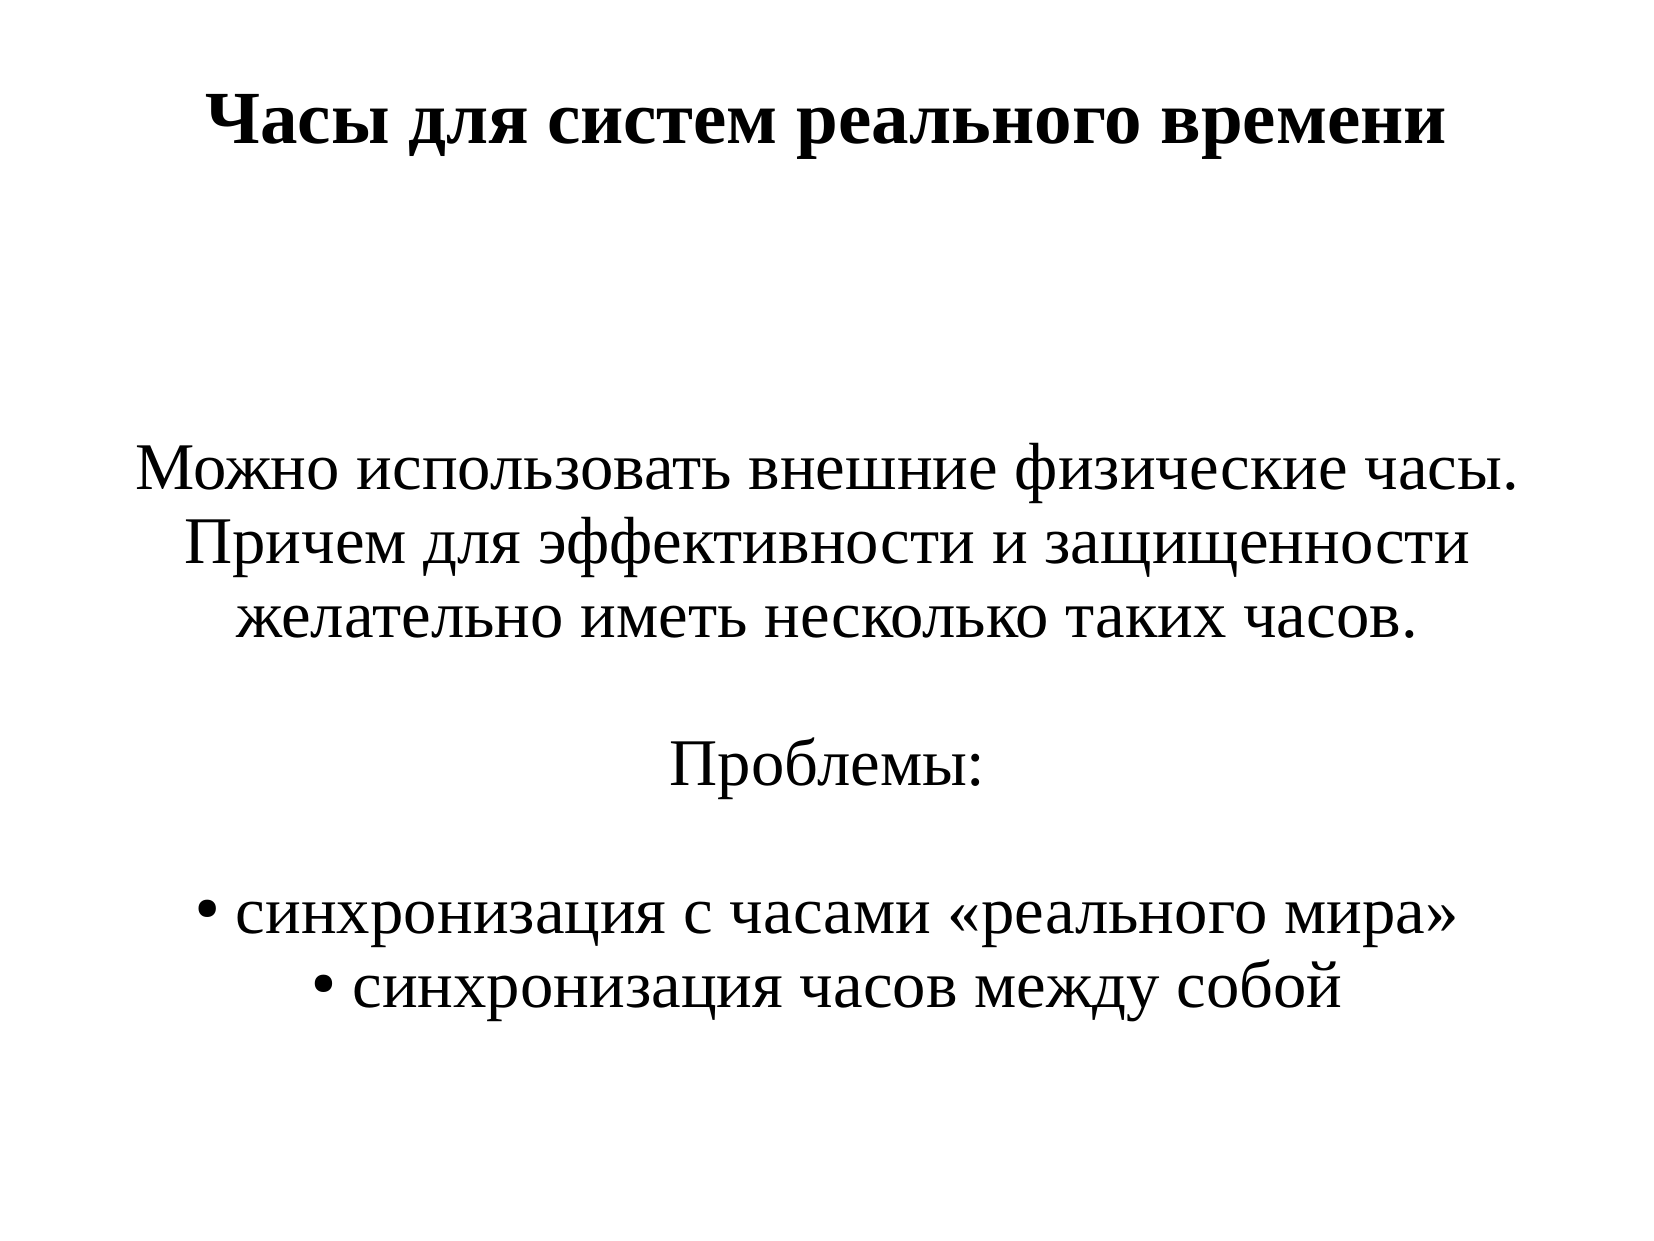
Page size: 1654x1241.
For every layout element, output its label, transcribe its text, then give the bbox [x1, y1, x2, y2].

title Часы для систем реального времени [30, 27, 1624, 210]
subtitle Можно использовать внешние физические часы. Причем для эффективности и защищенности желательно иметь несколько таких часов. Проблемы: синхронизация с часами «реального мира» синхронизация часов между собой [30, 236, 1626, 1215]
